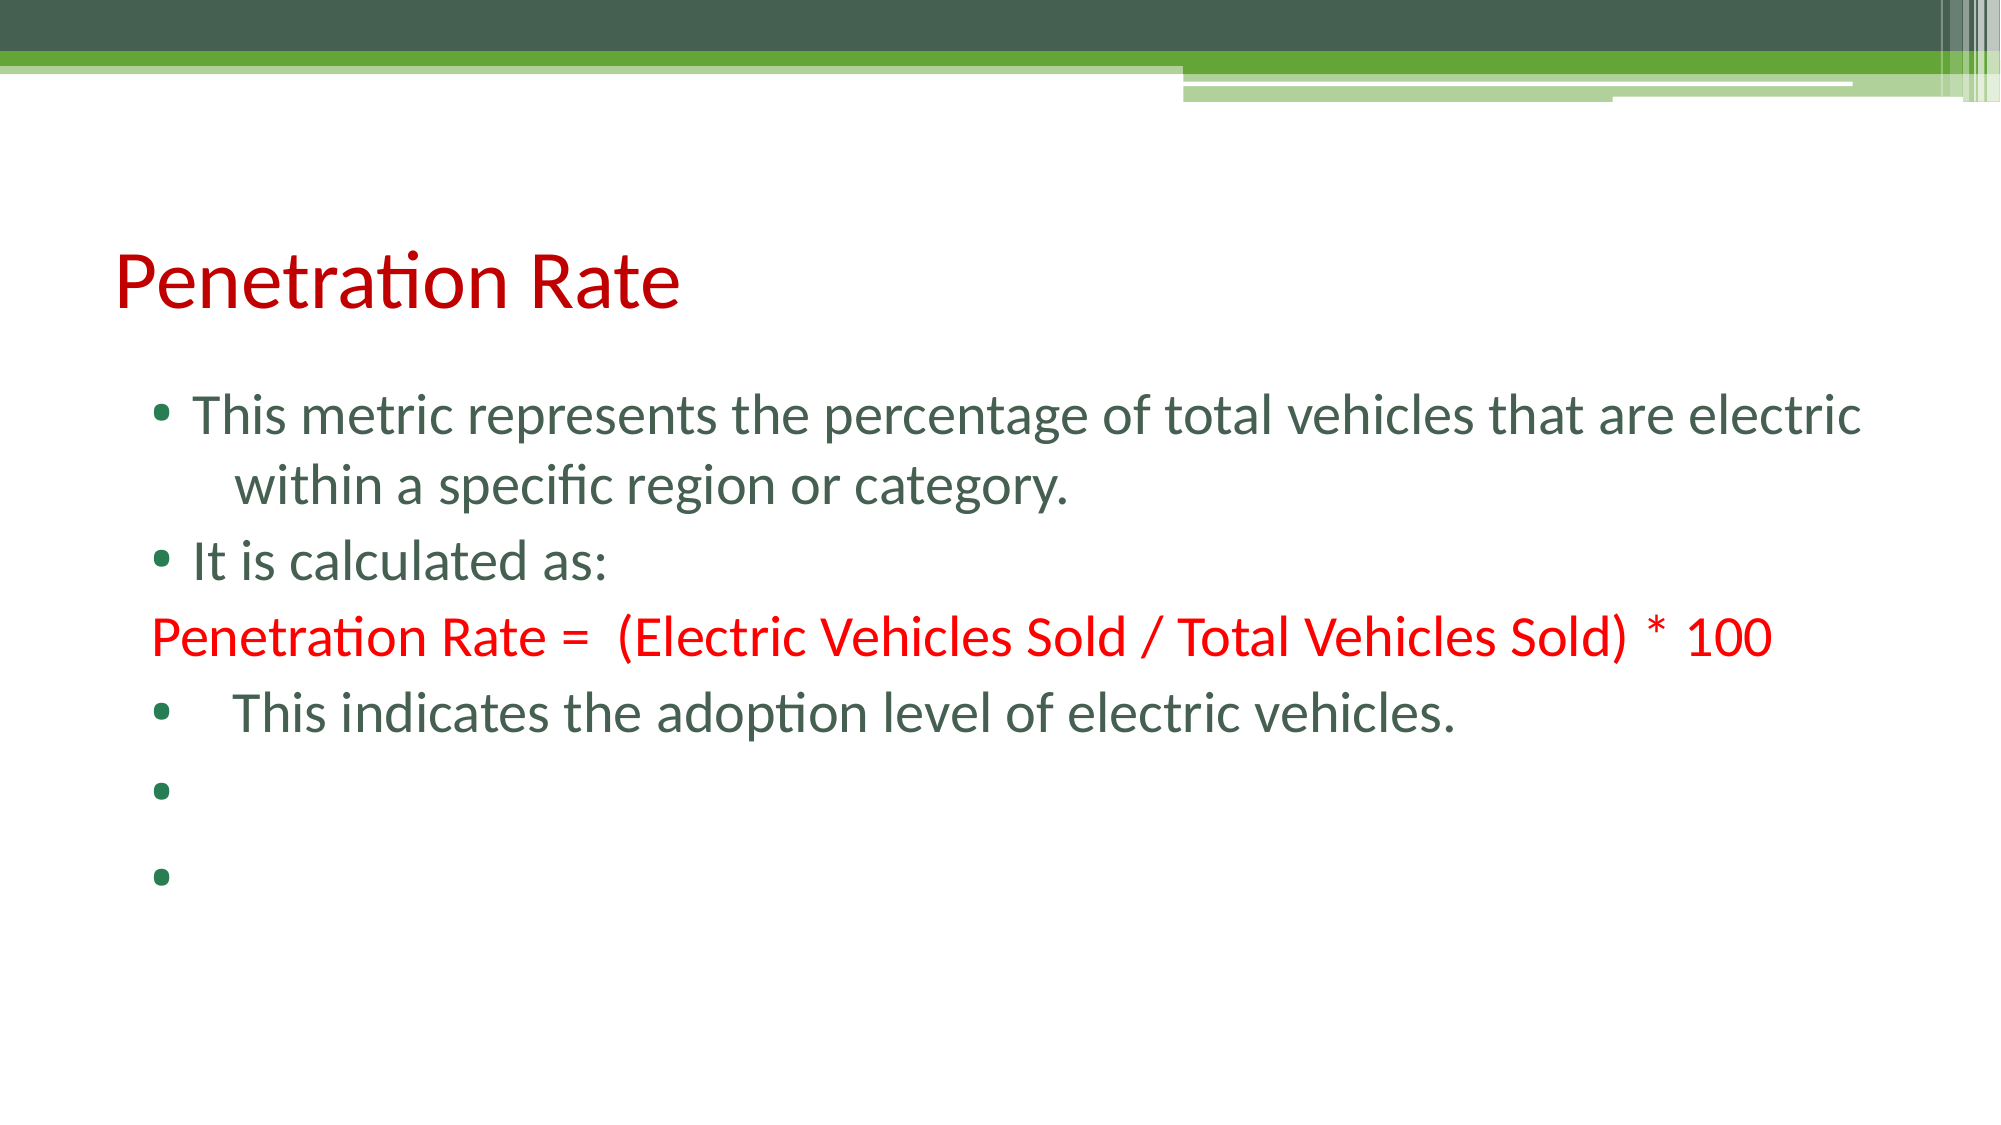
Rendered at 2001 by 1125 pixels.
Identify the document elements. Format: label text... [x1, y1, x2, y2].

list This metric represents the percentage of total vehicles that are electric within a specific region or category. It is calculated as: Penetration Rate = (Electric Vehicles Sold / Total Vehicles Sold) * 100 This indicates the adoption level of electric vehicles. [99, 368, 1900, 1079]
title Penetration Rate [99, 187, 1900, 363]
